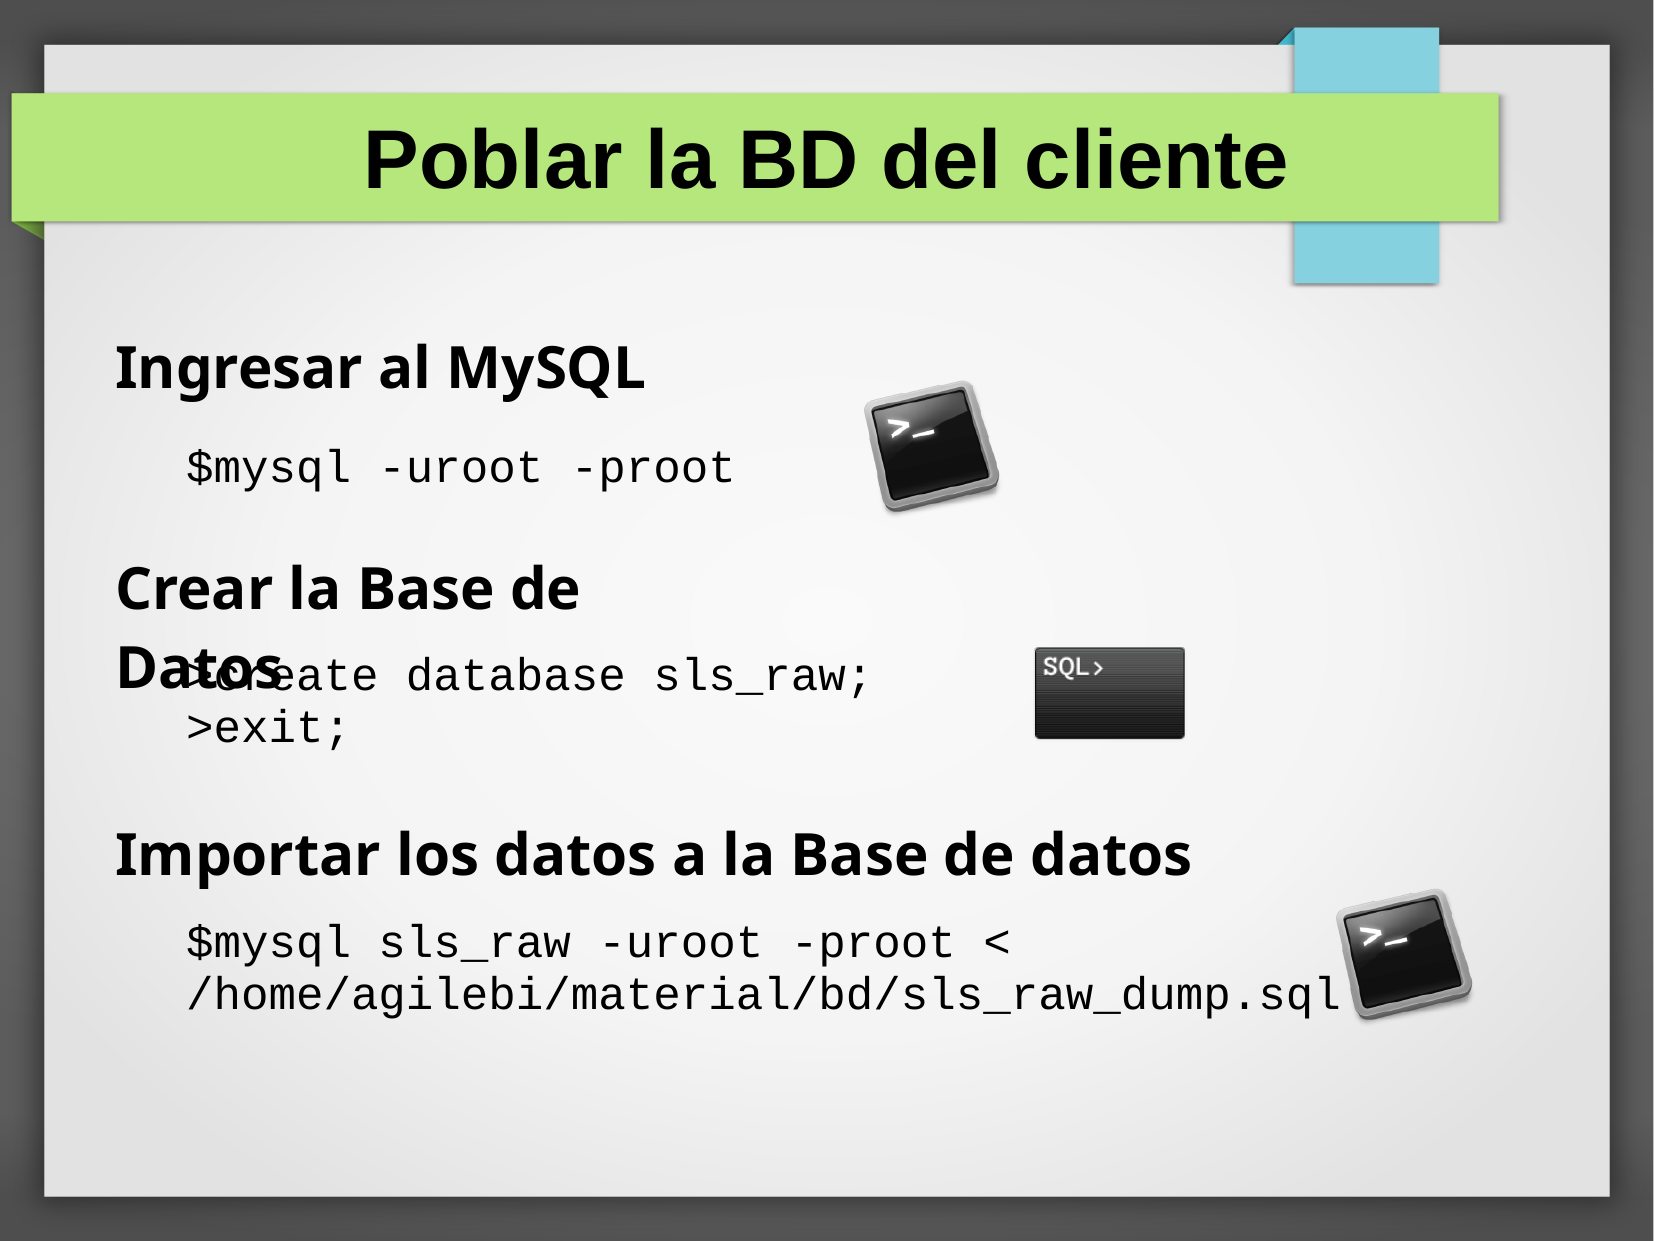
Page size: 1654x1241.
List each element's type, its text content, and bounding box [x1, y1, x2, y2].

text_box >create database sls_raw; >exit; [171, 645, 939, 765]
picture [0, 0, 1654, 1241]
title Poblar la BD del cliente [70, 106, 1583, 213]
text_box Ingresar al MySQL [100, 318, 739, 410]
text_box Importar los datos a la Base de datos [100, 805, 1211, 897]
text_box Crear la Base de Datos [100, 539, 774, 631]
text_box $mysql sls_raw -uroot -proot < /home/agilebi/material/bd/sls_raw_dump.sql [171, 911, 1400, 1031]
text_box $mysql -uroot -proot [171, 437, 774, 504]
